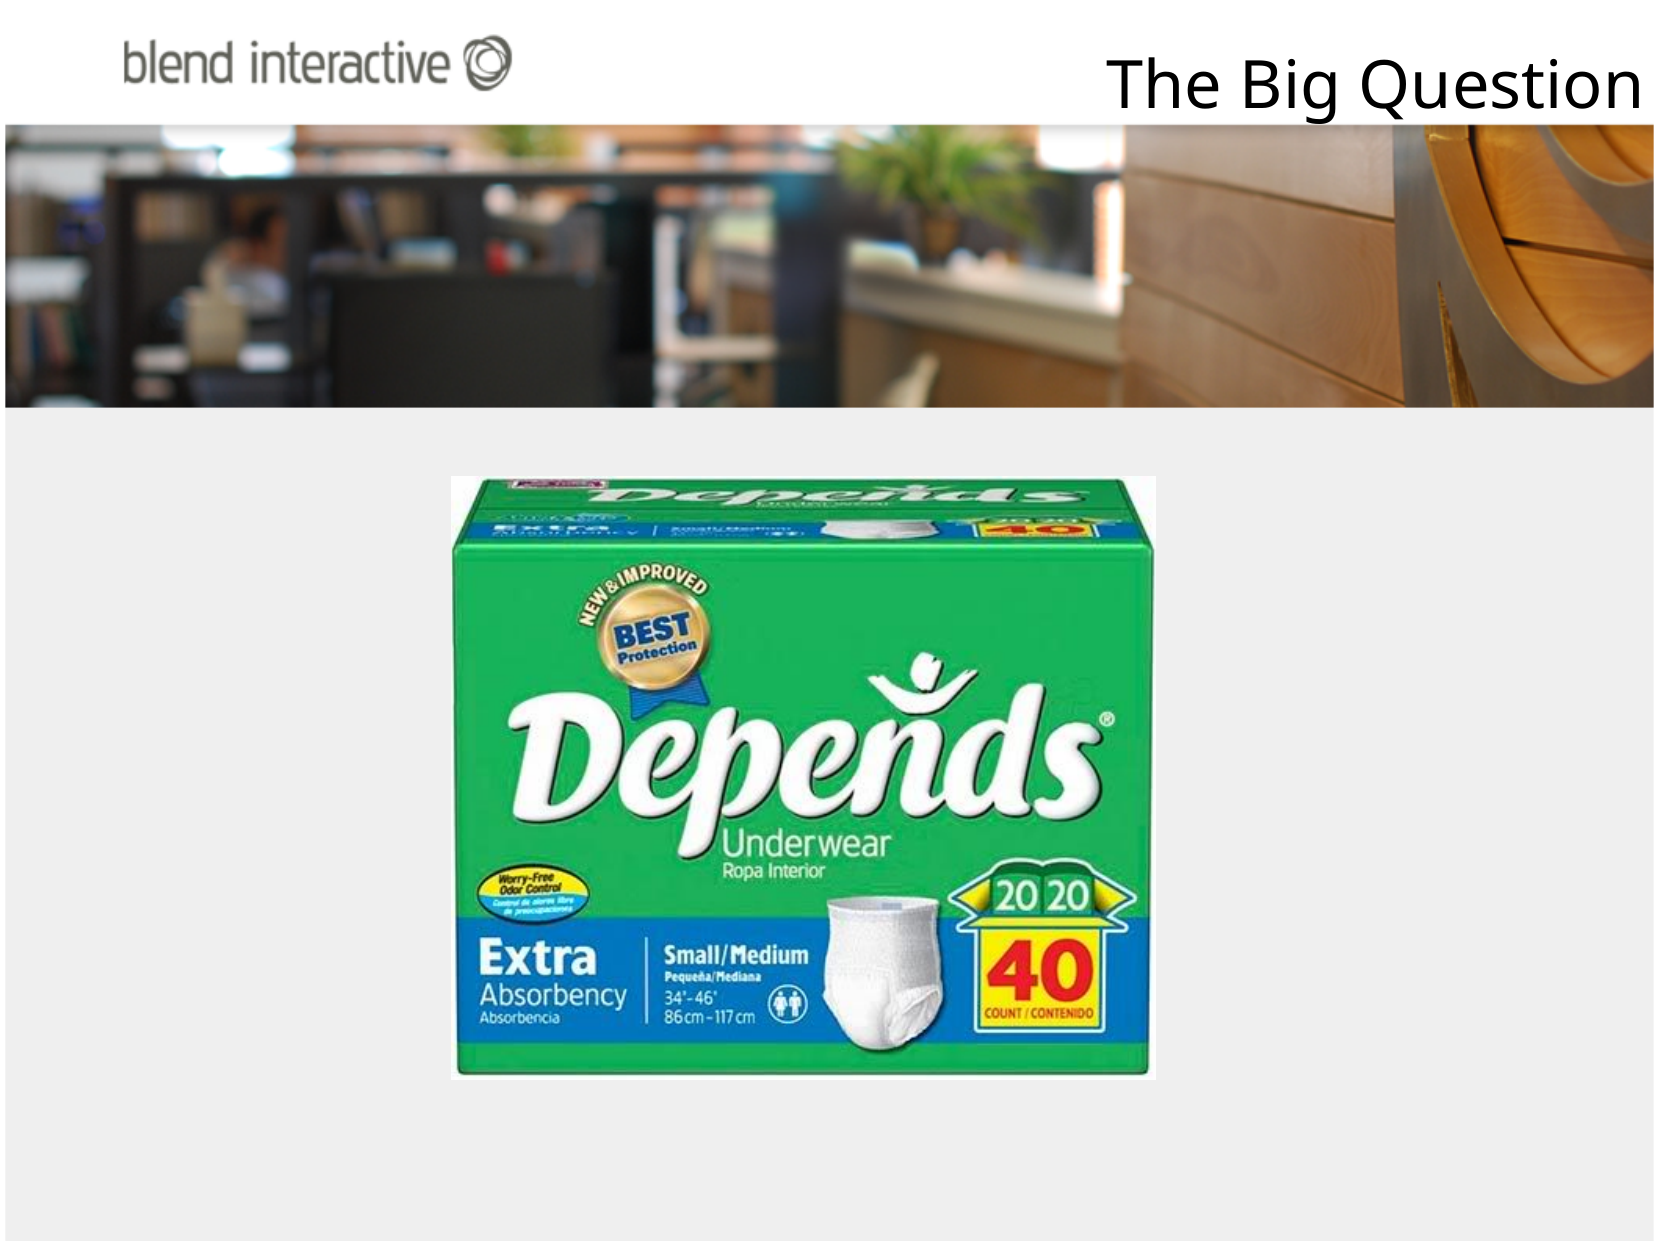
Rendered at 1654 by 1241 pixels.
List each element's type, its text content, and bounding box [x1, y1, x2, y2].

picture [5, 4, 1654, 1241]
text_box The Big Question [1091, 30, 1634, 125]
